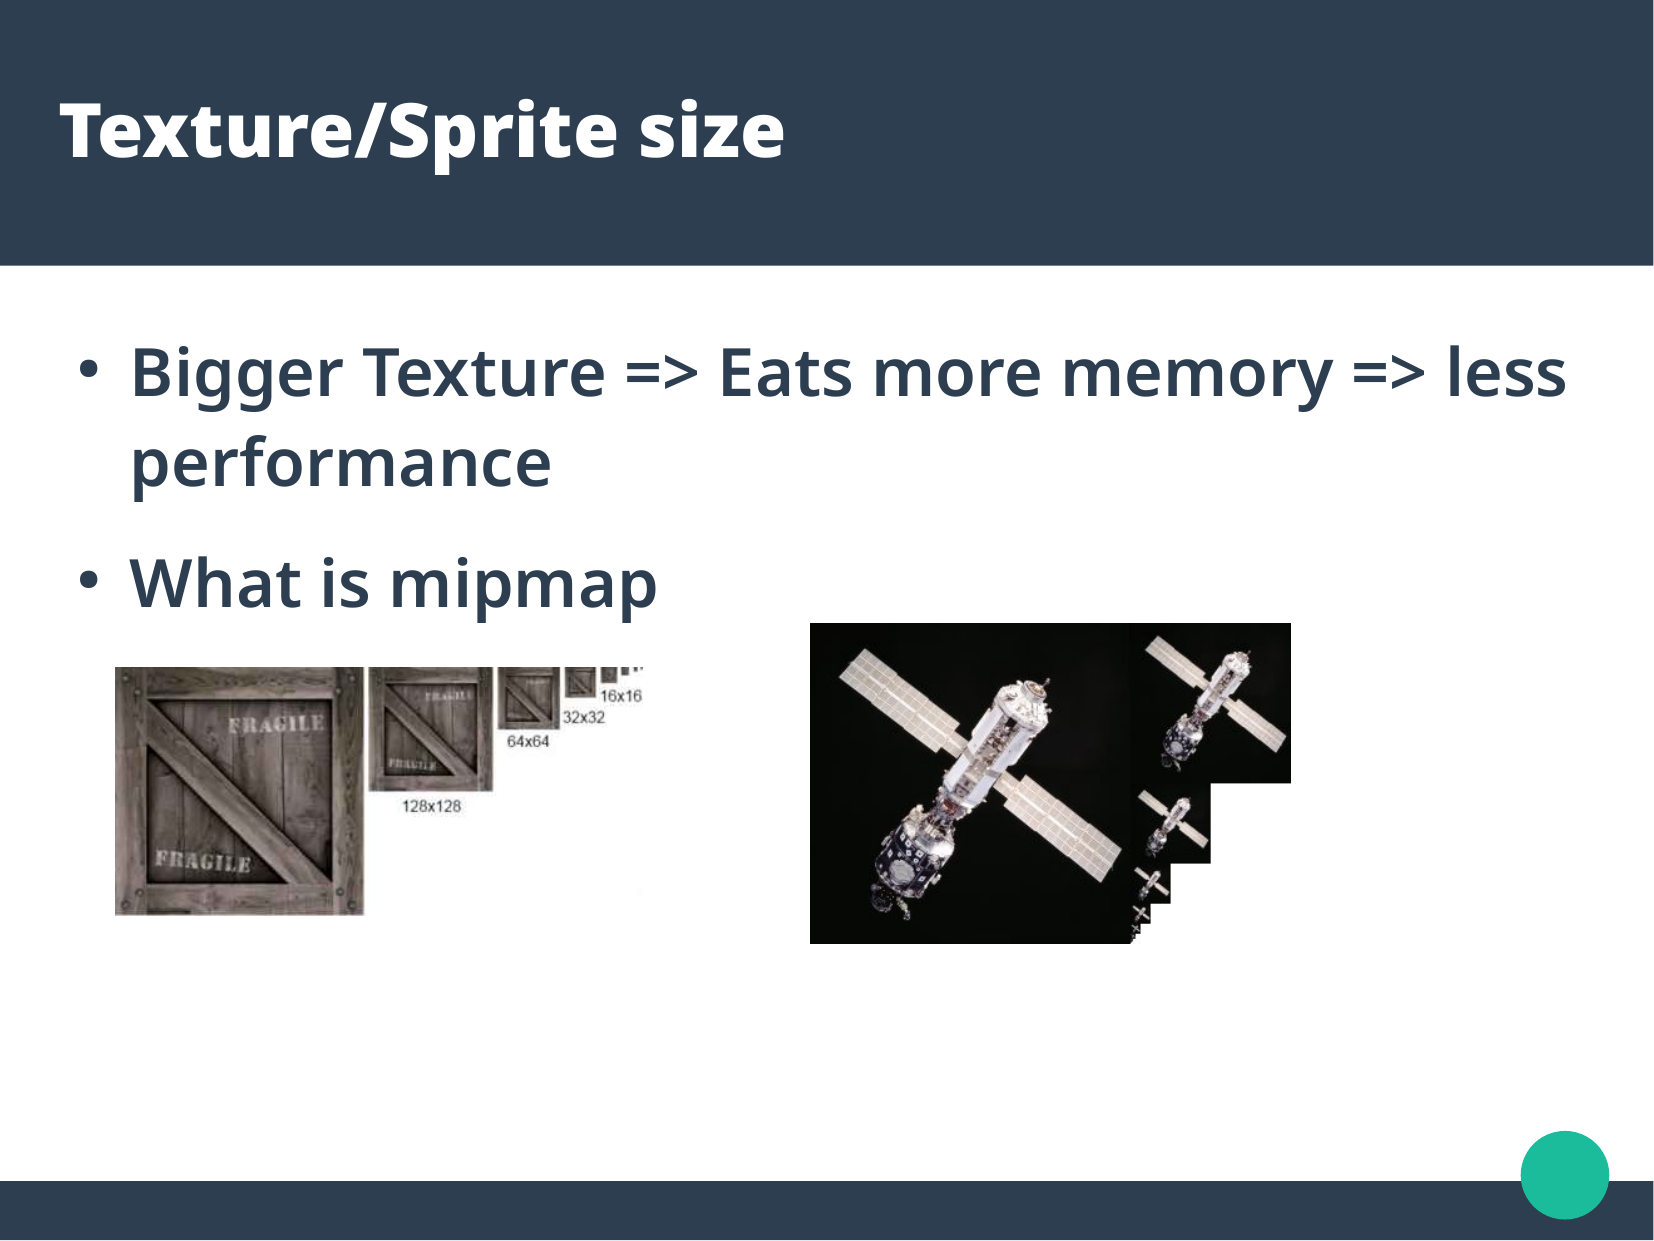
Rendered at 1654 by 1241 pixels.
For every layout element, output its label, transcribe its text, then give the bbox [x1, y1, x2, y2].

picture [810, 623, 1291, 944]
picture [115, 667, 643, 917]
list Bigger Texture => Eats more memory => less performance What is mipmap [59, 324, 1595, 1152]
title Texture/Sprite size [59, 49, 1595, 207]
